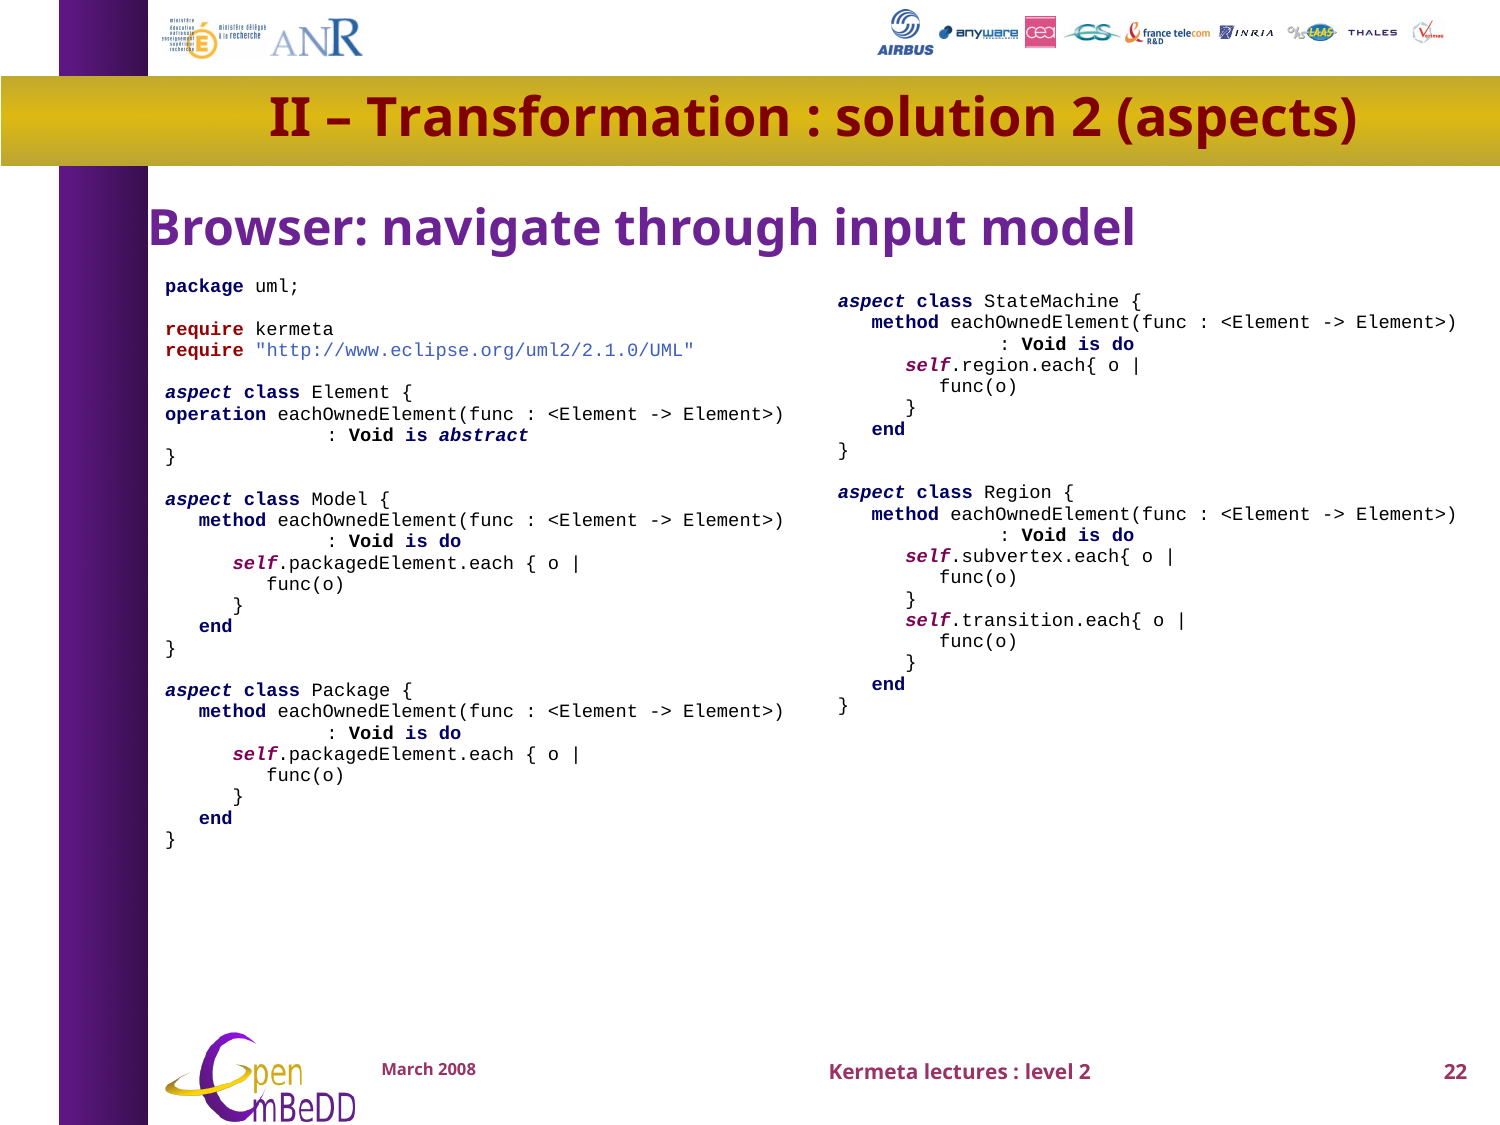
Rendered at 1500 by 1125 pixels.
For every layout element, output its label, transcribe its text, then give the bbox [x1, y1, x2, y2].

picture [1, 0, 1500, 1125]
text_box aspect class StateMachine { method eachOwnedElement(func : <Element -> Element>) : Void is do self.region.each{ o | func(o) } end } aspect class Region { method eachOwnedElement(func : <Element -> Element>) : Void is do self.subvertex.each{ o | func(o) } self.transition.each{ o | func(o) } end } [823, 289, 1500, 720]
title II – Transformation : solution 2 (aspects) [147, 66, 1481, 164]
picture [165, 1032, 355, 1122]
picture [877, 9, 1445, 55]
picture [162, 18, 266, 59]
text_box package uml; require kermeta require "http://www.eclipse.org/uml2/2.1.0/UML" aspect class Element { operation eachOwnedElement(func : <Element -> Element>) : Void is abstract } aspect class Model { method eachOwnedElement(func : <Element -> Element>) : Void is do self.packagedElement.each { o | func(o) } end } aspect class Package { method eachOwnedElement(func : <Element -> Element>) : Void is do self.packagedElement.each { o | func(o) } end } [150, 275, 816, 853]
picture [270, 18, 363, 57]
list Browser: navigate through input model [147, 191, 1488, 253]
